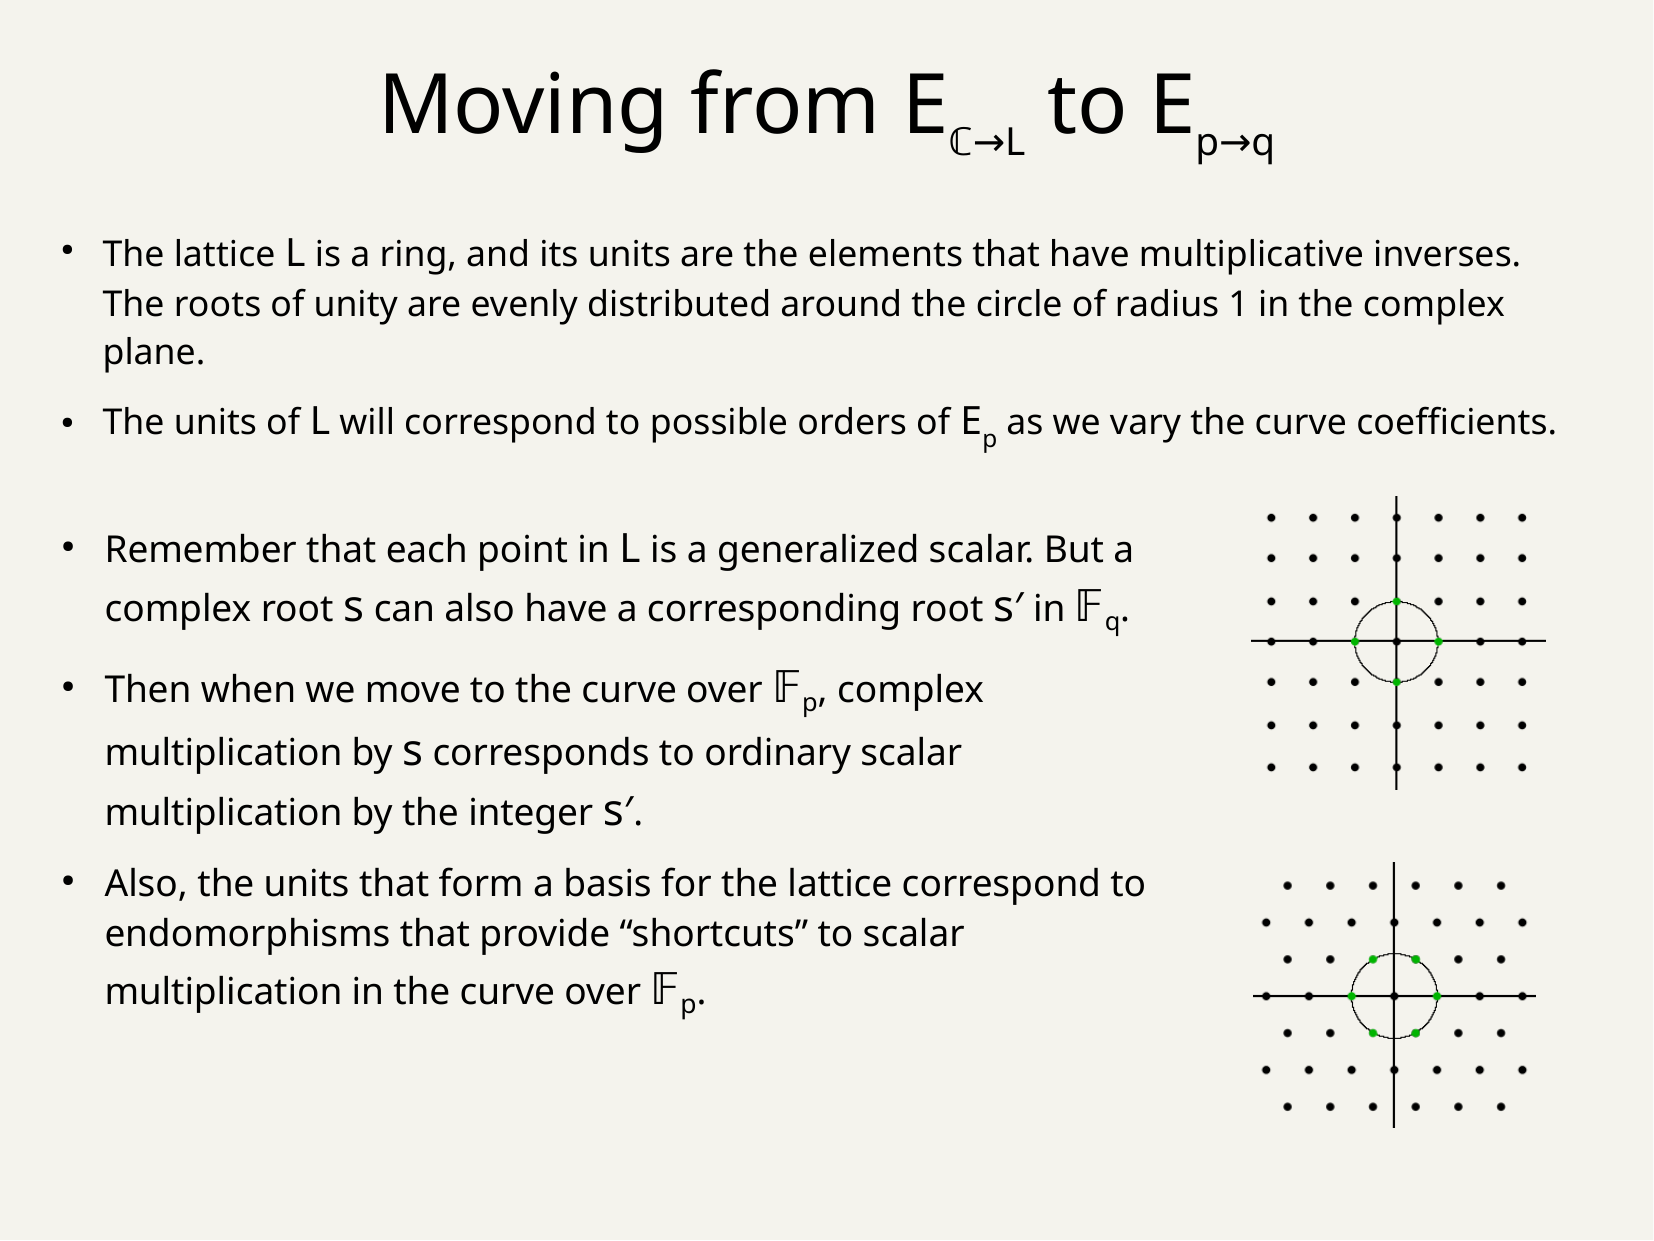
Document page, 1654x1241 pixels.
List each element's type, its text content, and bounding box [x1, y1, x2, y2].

picture [1253, 862, 1536, 1128]
list The lattice L is a ring, and its units are the elements that have multiplicative inverses. The roots of unity are evenly distributed around the circle of radius 1 in the complex plane. The units of L will correspond to possible orders of Ep as we vary the curve coefficients. [47, 224, 1560, 497]
picture [1251, 496, 1546, 790]
list Remember that each point in L is a generalized scalar. But a complex root s can also have a corresponding root s′ in 𝔽q. Then when we move to the curve over 𝔽p, complex multiplication by s corresponds to ordinary scalar multiplication by the integer s′. Also, the units that form a basis for the lattice correspond to endomorphisms that provide “shortcuts” to scalar multiplication in the curve over 𝔽p. [47, 519, 1170, 1063]
title Moving from Eℂ→L to Ep→q [82, 35, 1571, 175]
